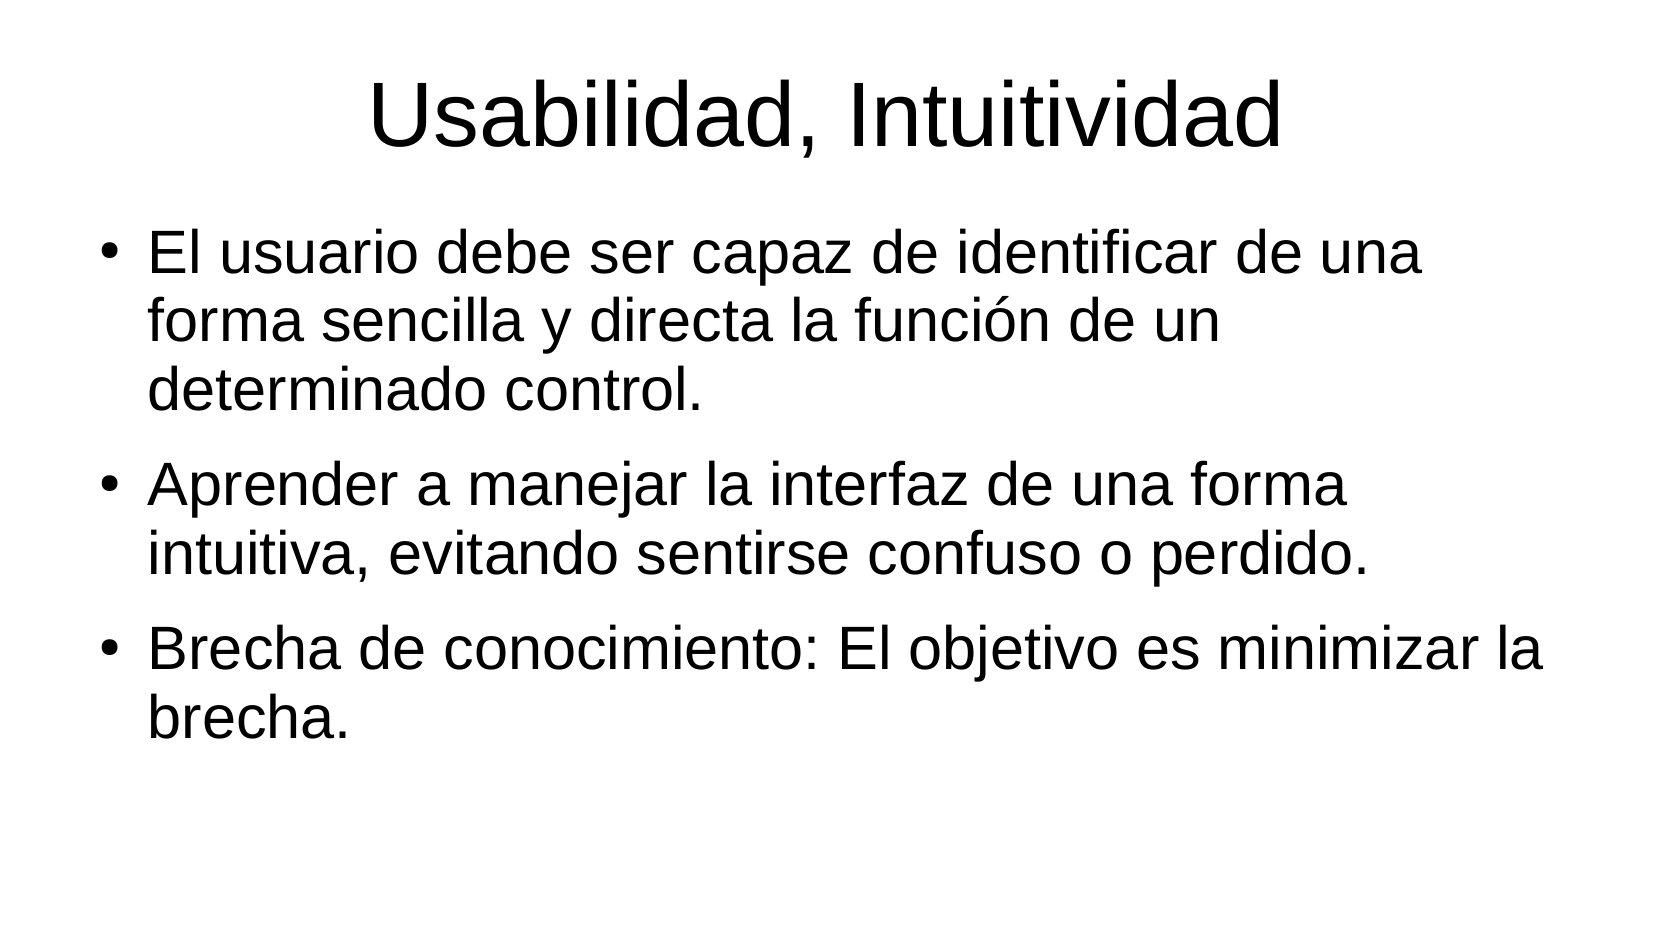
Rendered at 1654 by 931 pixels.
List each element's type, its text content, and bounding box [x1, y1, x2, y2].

title Usabilidad, Intuitividad [82, 37, 1571, 193]
list El usuario debe ser capaz de identificar de una forma sencilla y directa la función de un determinado control. Aprender a manejar la interfaz de una forma intuitiva, evitando sentirse confuso o perdido. Brecha de conocimiento: El objetivo es minimizar la brecha. [82, 217, 1571, 758]
